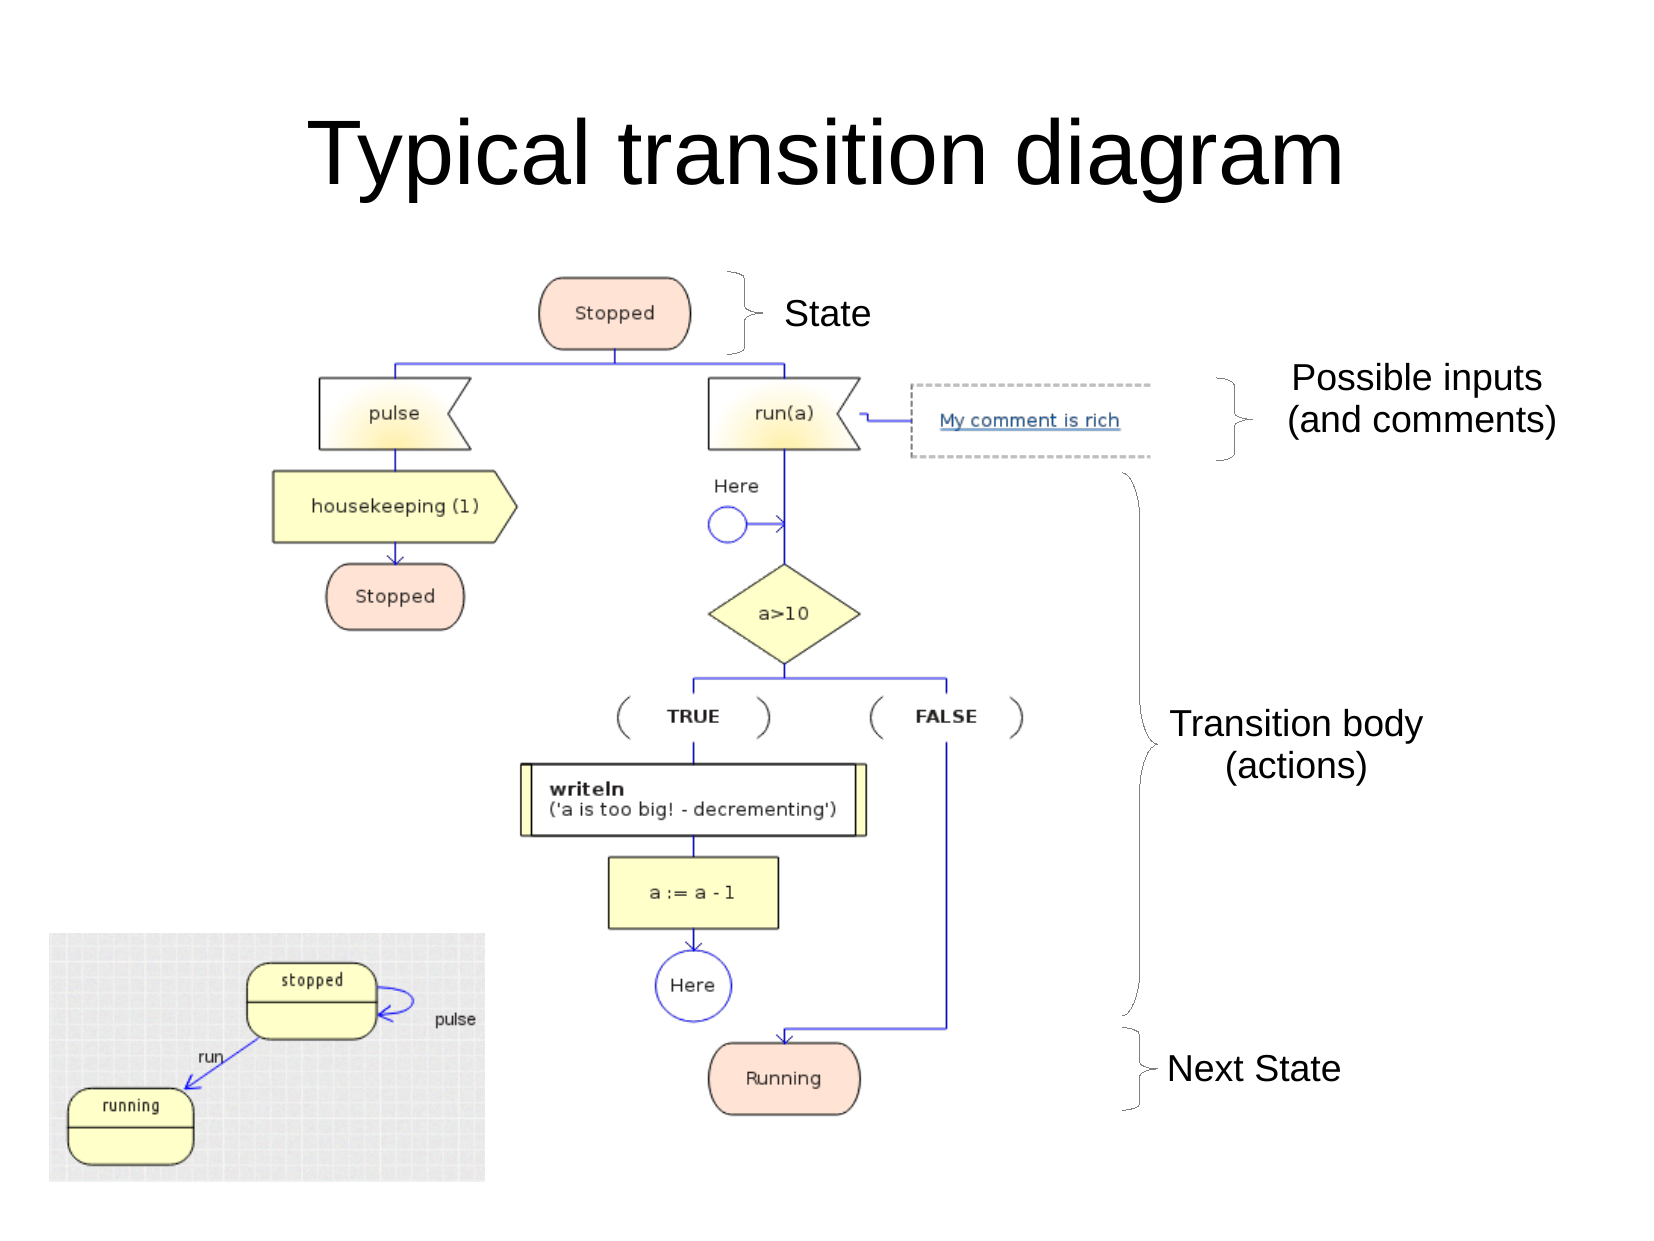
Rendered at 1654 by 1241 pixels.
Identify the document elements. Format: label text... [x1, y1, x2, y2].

text_box Transition body (actions) [1122, 472, 1158, 1016]
text_box Next State [1122, 1027, 1158, 1111]
text_box Possible inputs (and comments) [1216, 377, 1253, 461]
picture [49, 271, 1158, 1182]
text_box State [727, 271, 763, 355]
title Typical transition diagram [82, 49, 1571, 257]
